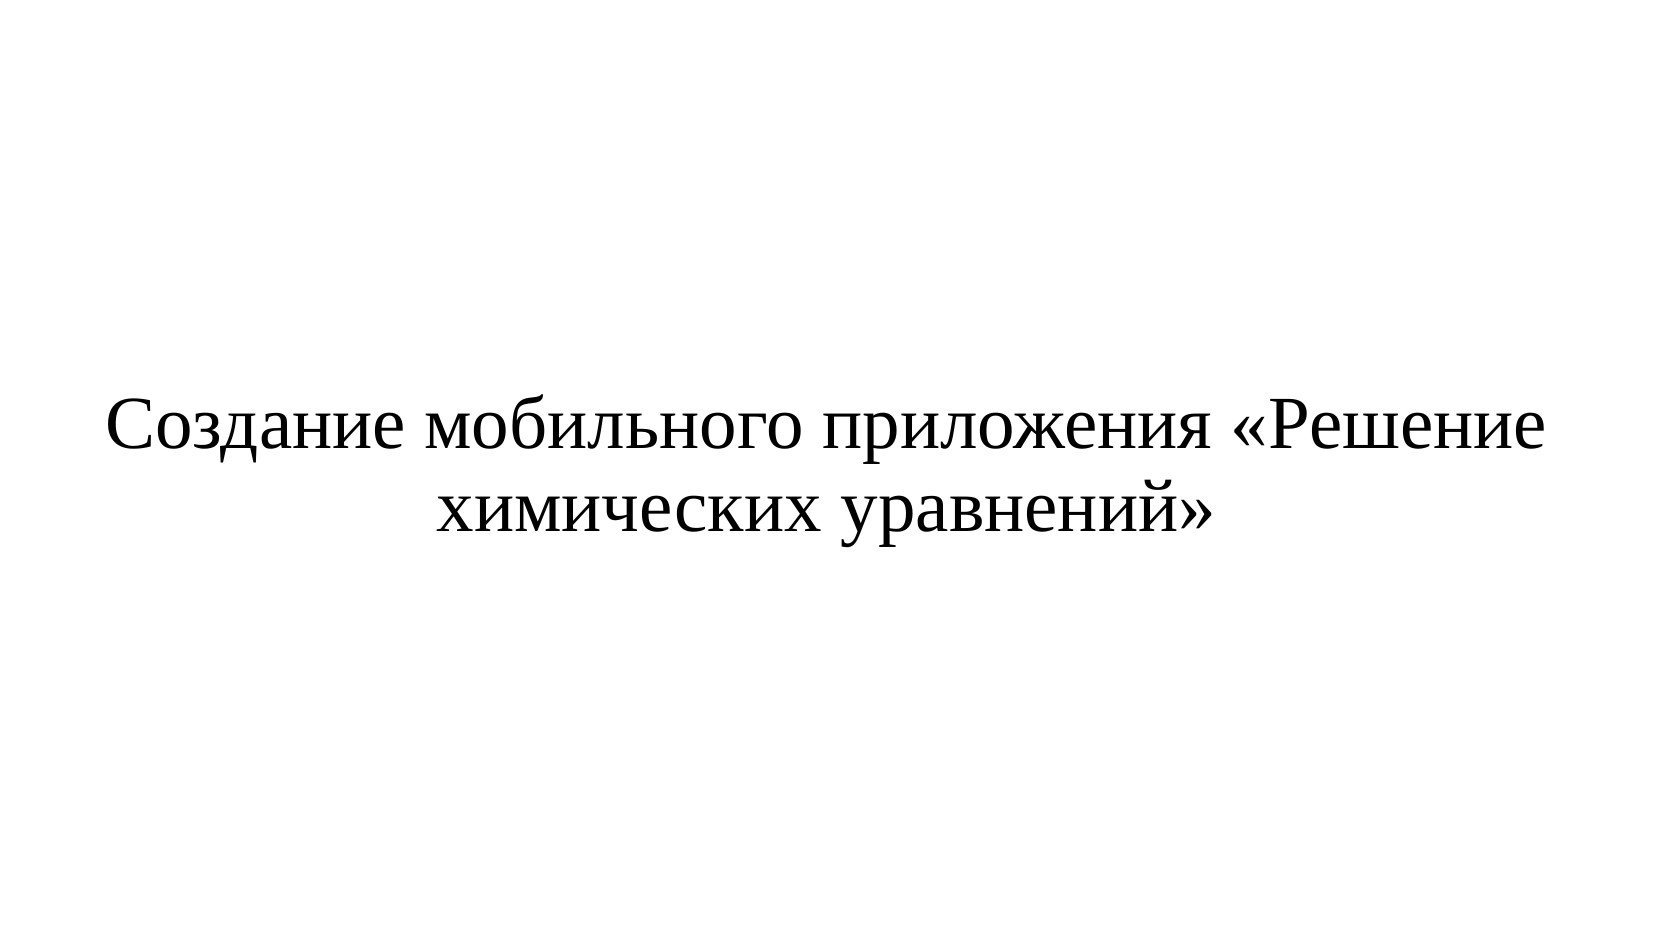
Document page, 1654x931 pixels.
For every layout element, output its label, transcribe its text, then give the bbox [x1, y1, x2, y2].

title Создание мобильного приложения «Решение химических уравнений» [82, 382, 1571, 549]
